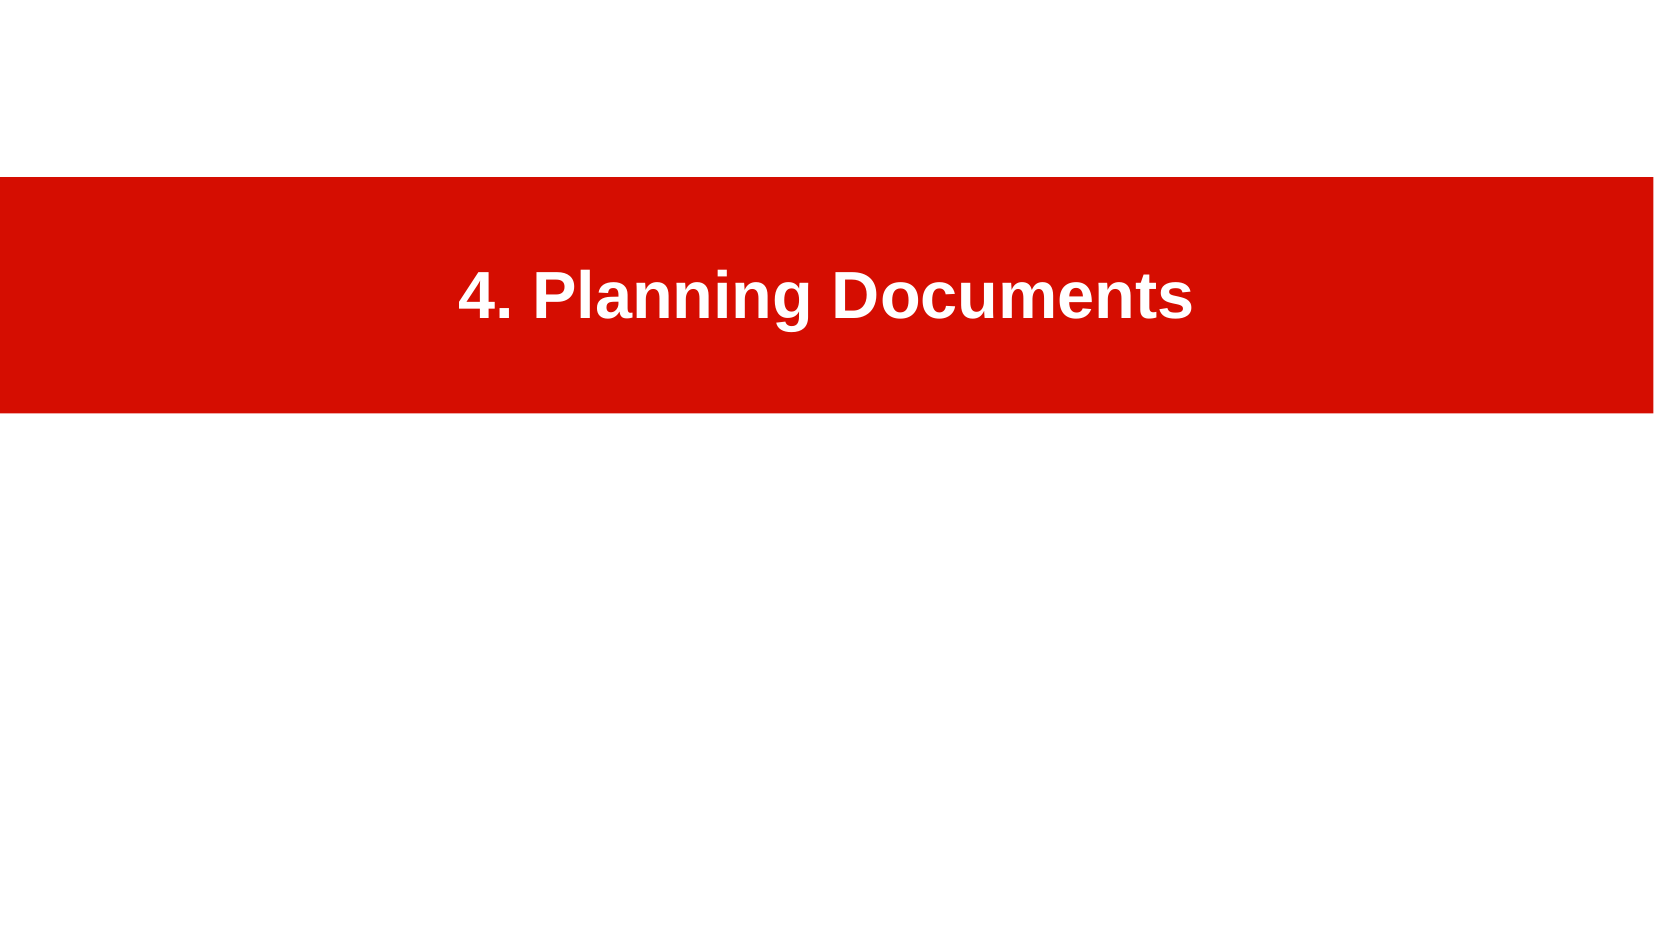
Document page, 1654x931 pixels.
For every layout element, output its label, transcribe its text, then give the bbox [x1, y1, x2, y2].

title 4. Planning Documents [0, 177, 1654, 414]
